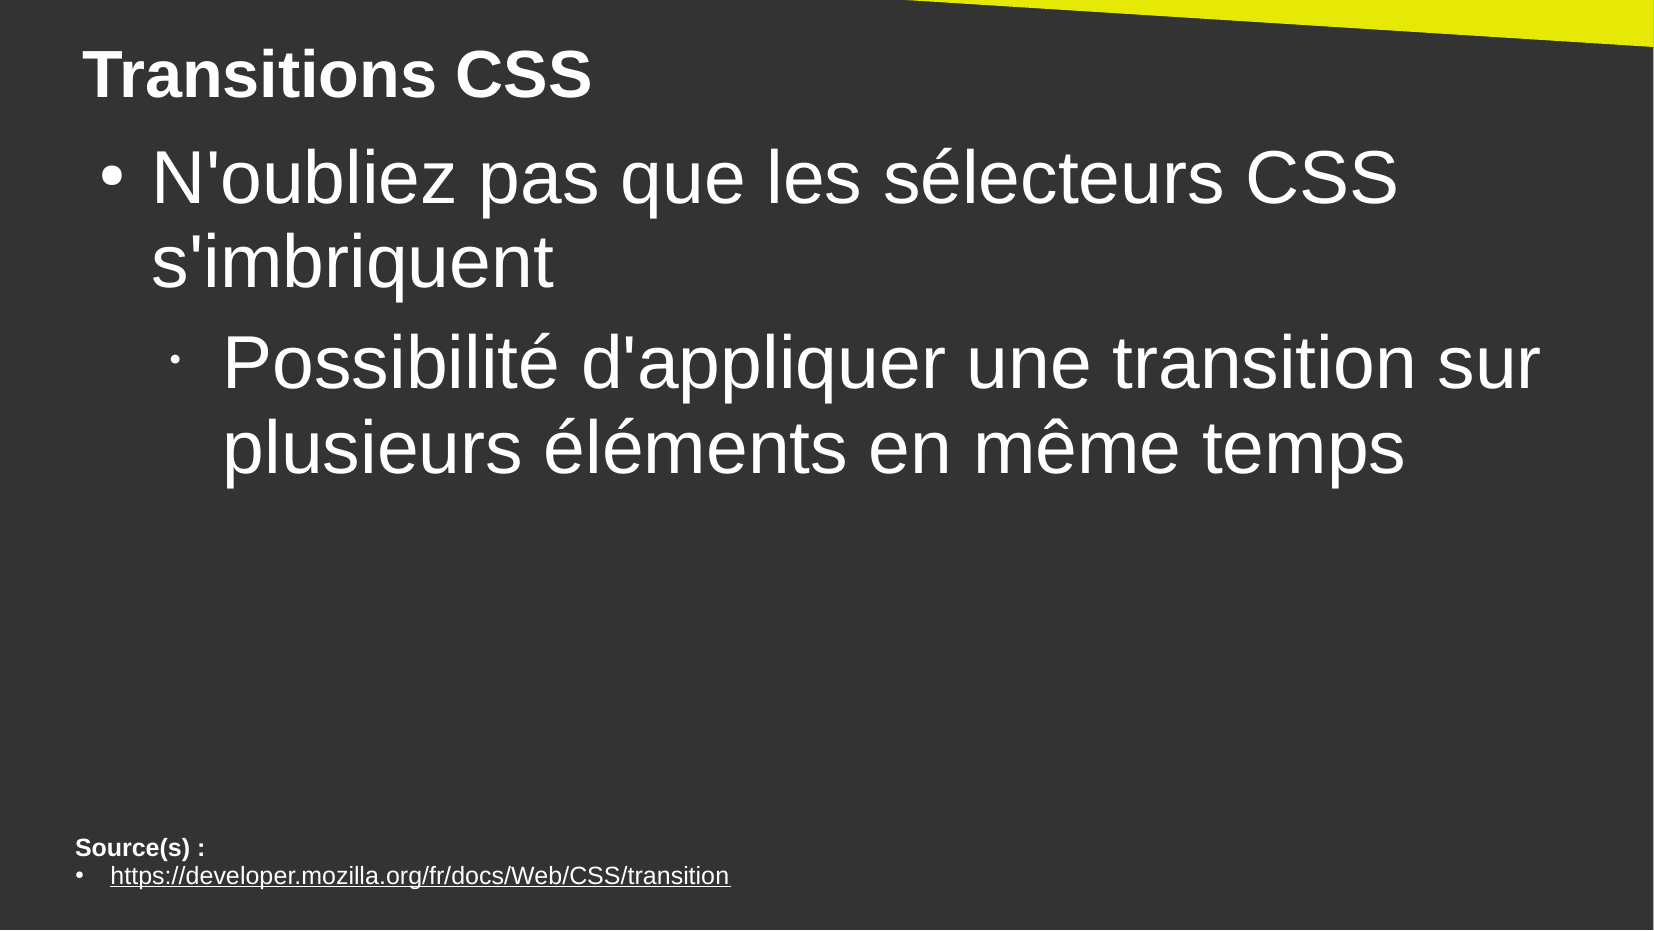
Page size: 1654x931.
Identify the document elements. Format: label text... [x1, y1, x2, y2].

text_box [905, 0, 1654, 48]
text_box Source(s) : https://developer.mozilla.org/fr/docs/Web/CSS/transition [60, 826, 1546, 916]
title Transitions CSS [82, 37, 1571, 114]
list N'oubliez pas que les sélecteurs CSS s'imbriquent Possibilité d'appliquer une transition sur plusieurs éléments en même temps [80, 135, 1620, 520]
